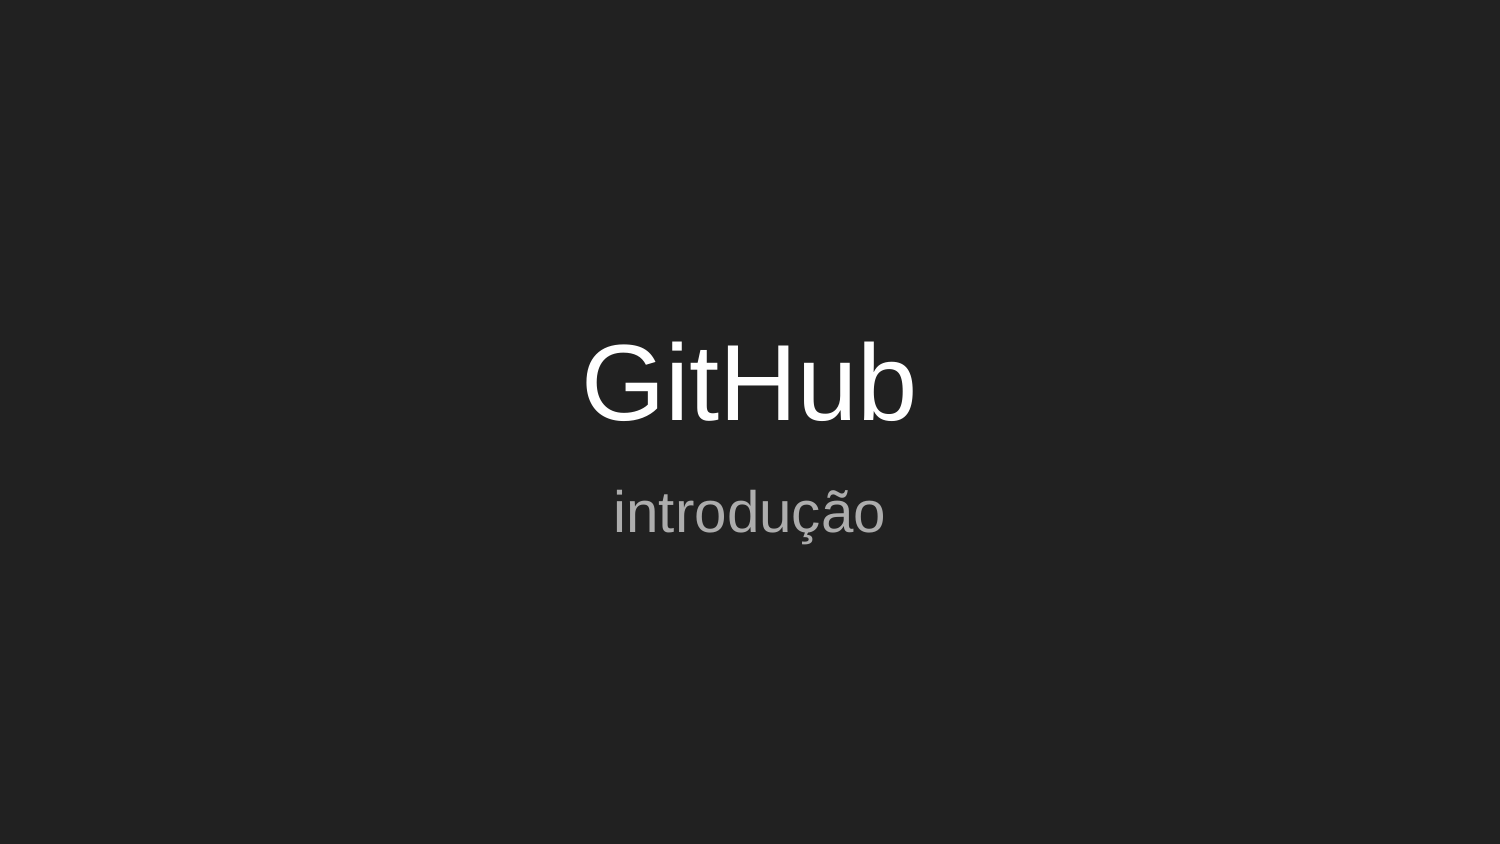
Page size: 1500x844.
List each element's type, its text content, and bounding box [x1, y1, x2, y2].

title GitHub [51, 122, 1449, 459]
subtitle introdução [51, 464, 1449, 595]
